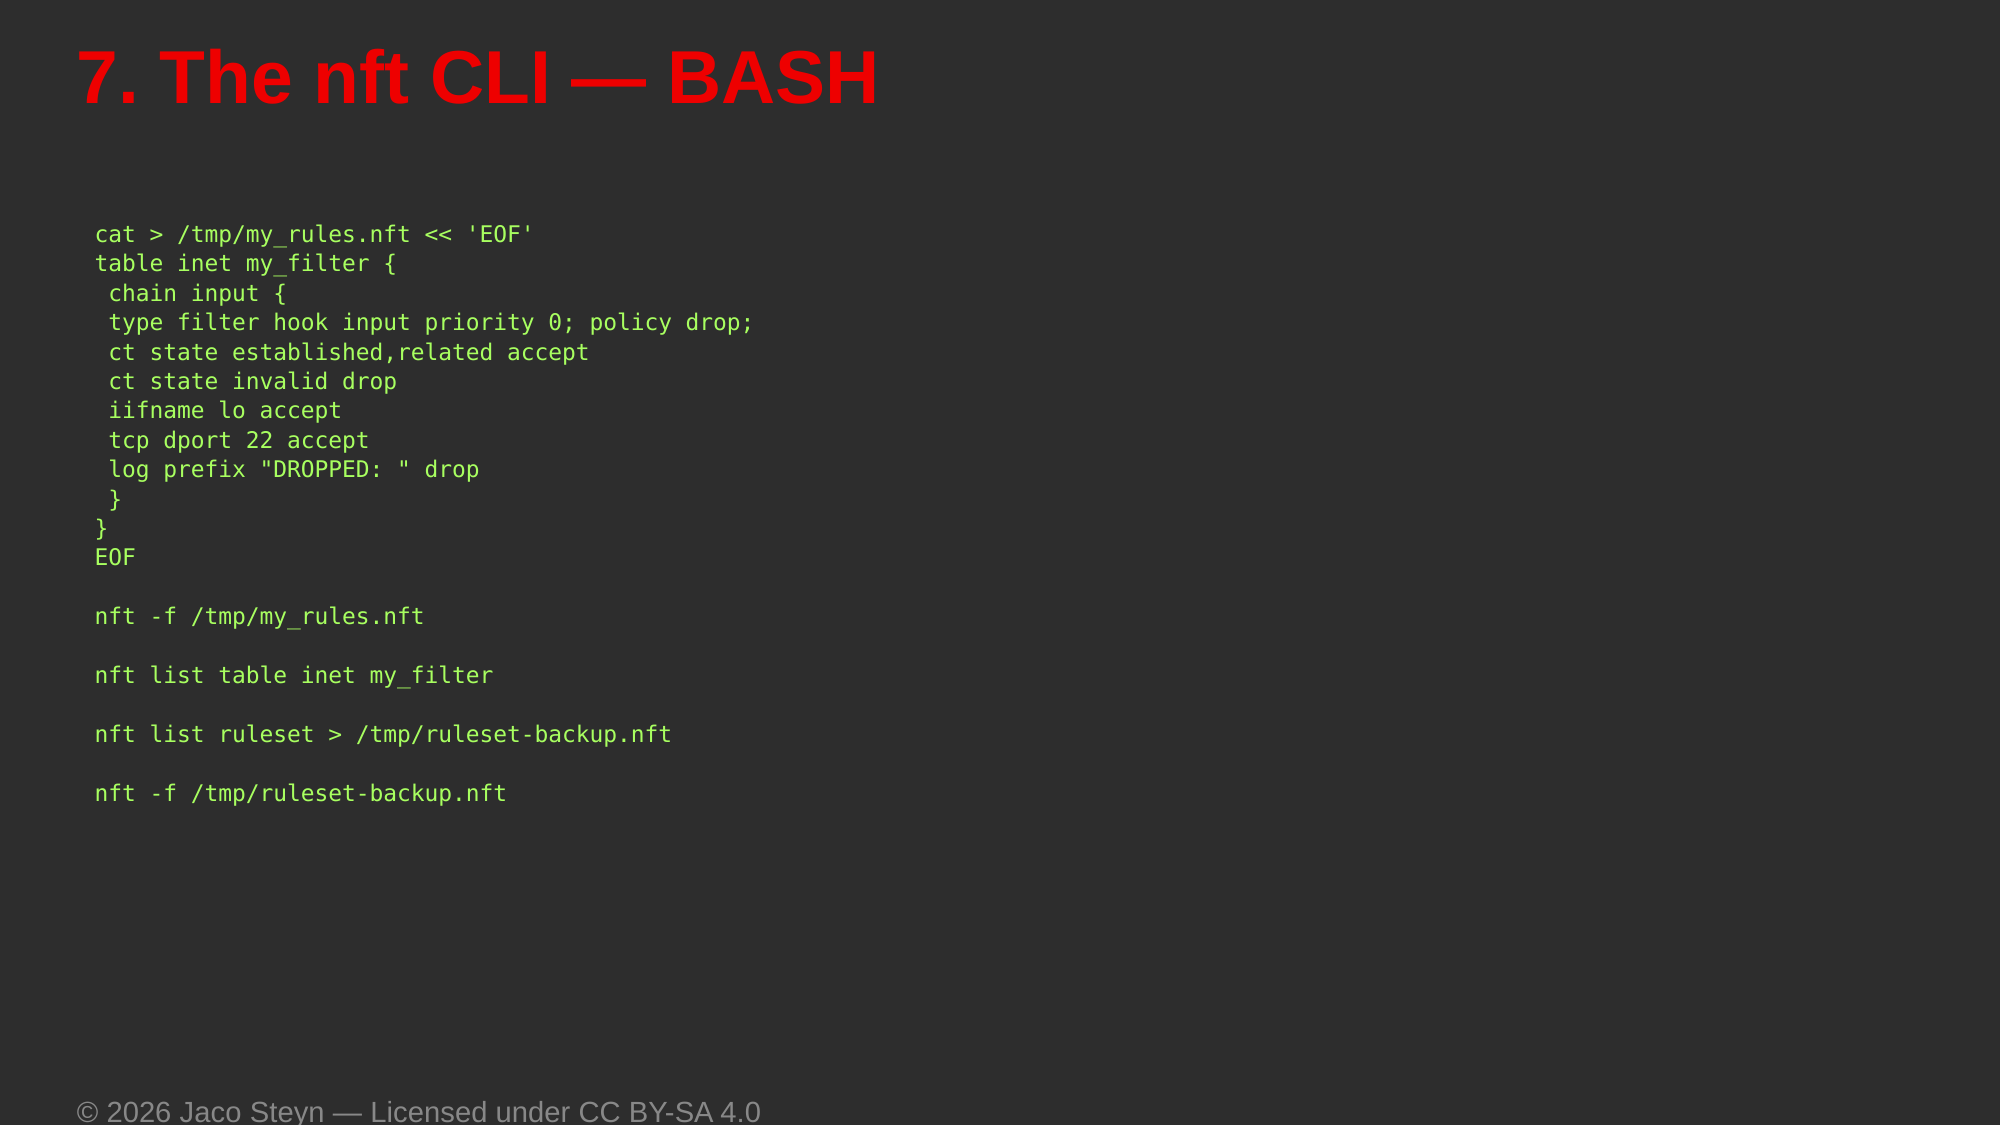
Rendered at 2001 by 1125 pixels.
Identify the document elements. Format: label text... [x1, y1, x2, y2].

text_box cat > /tmp/my_rules.nft << 'EOF' table inet my_filter { chain input { type filter hook input priority 0; policy drop; ct state established,related accept ct state invalid drop iifname lo accept tcp dport 22 accept log prefix "DROPPED: " drop } } EOF nft -f /tmp/my_rules.nft nft list table inet my_filter nft list ruleset > /tmp/ruleset-backup.nft nft -f /tmp/ruleset-backup.nft [59, 194, 1942, 1052]
text_box 7. The nft CLI — BASH [59, 23, 1942, 178]
text_box © 2026 Jaco Steyn — Licensed under CC BY-SA 4.0 [59, 1083, 1942, 1120]
